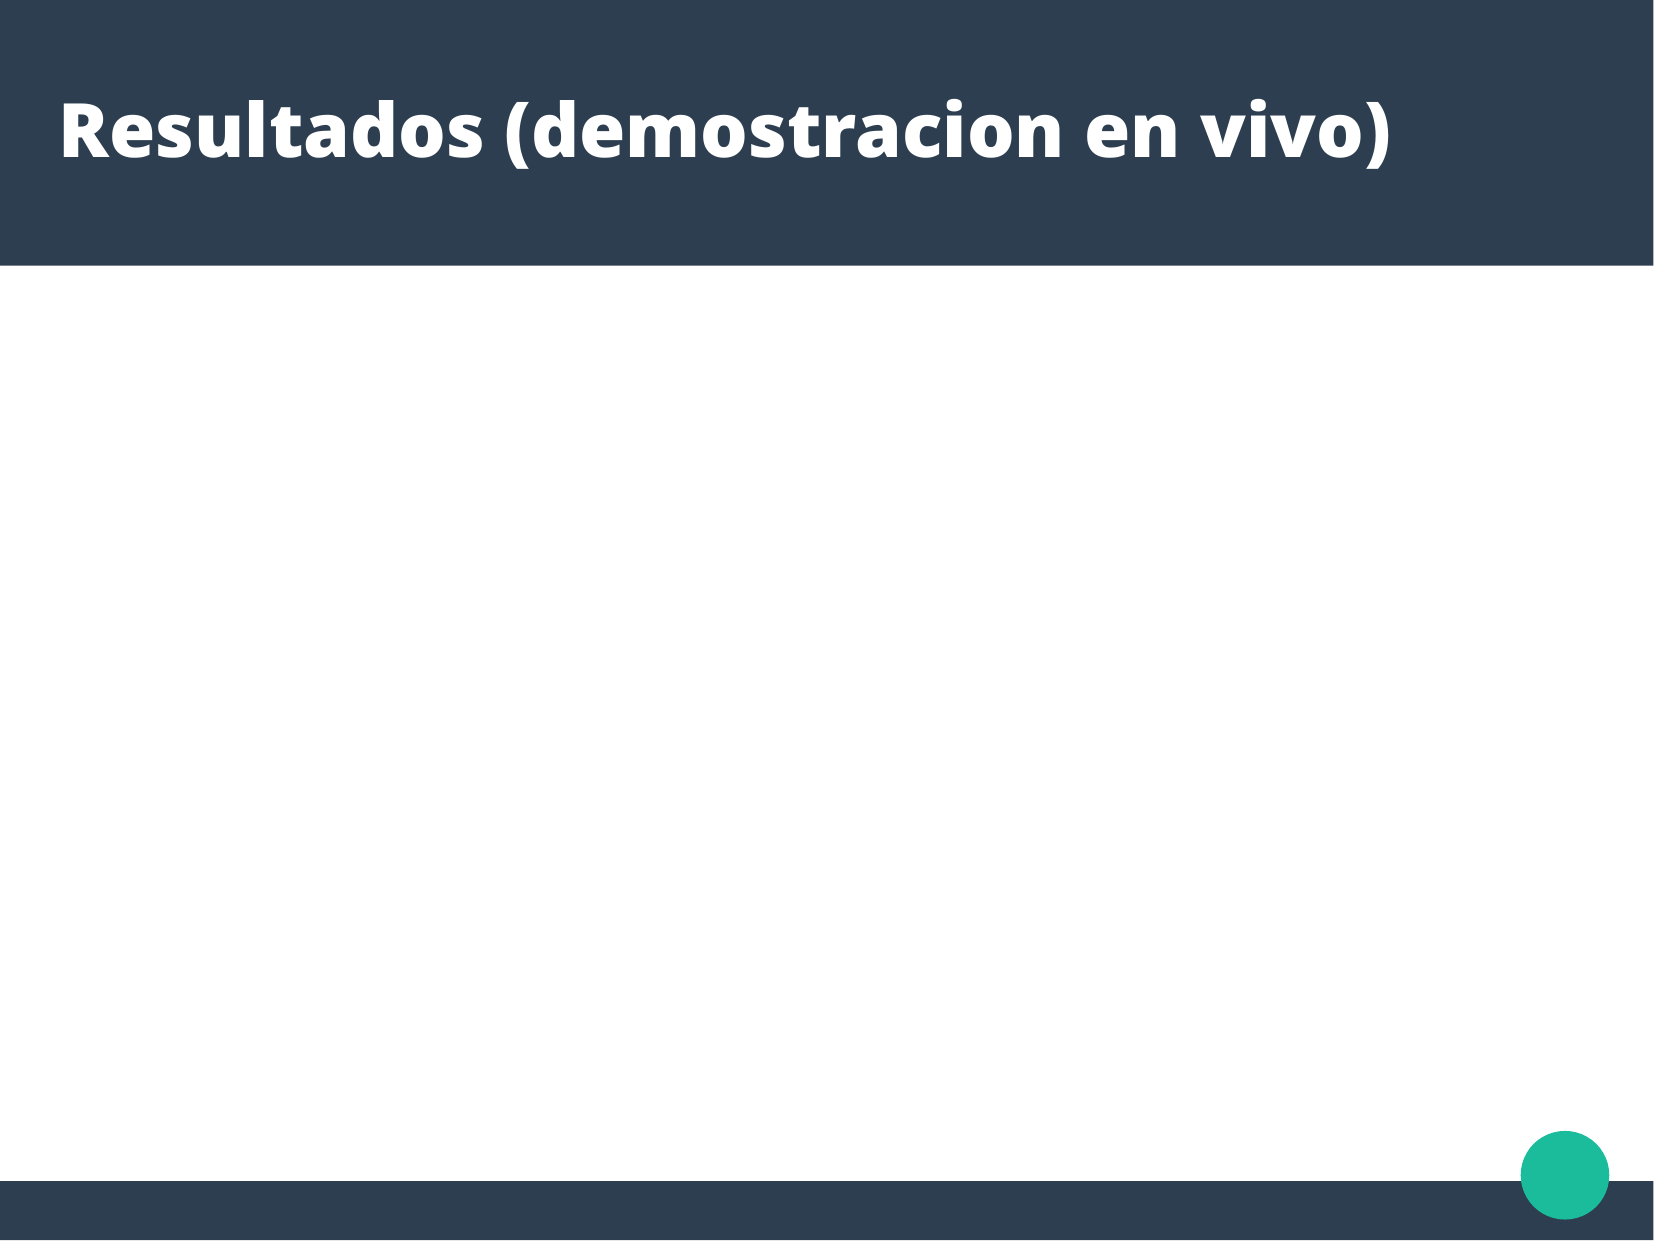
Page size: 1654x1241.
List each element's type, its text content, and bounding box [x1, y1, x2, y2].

title Resultados (demostracion en vivo) [59, 49, 1595, 207]
